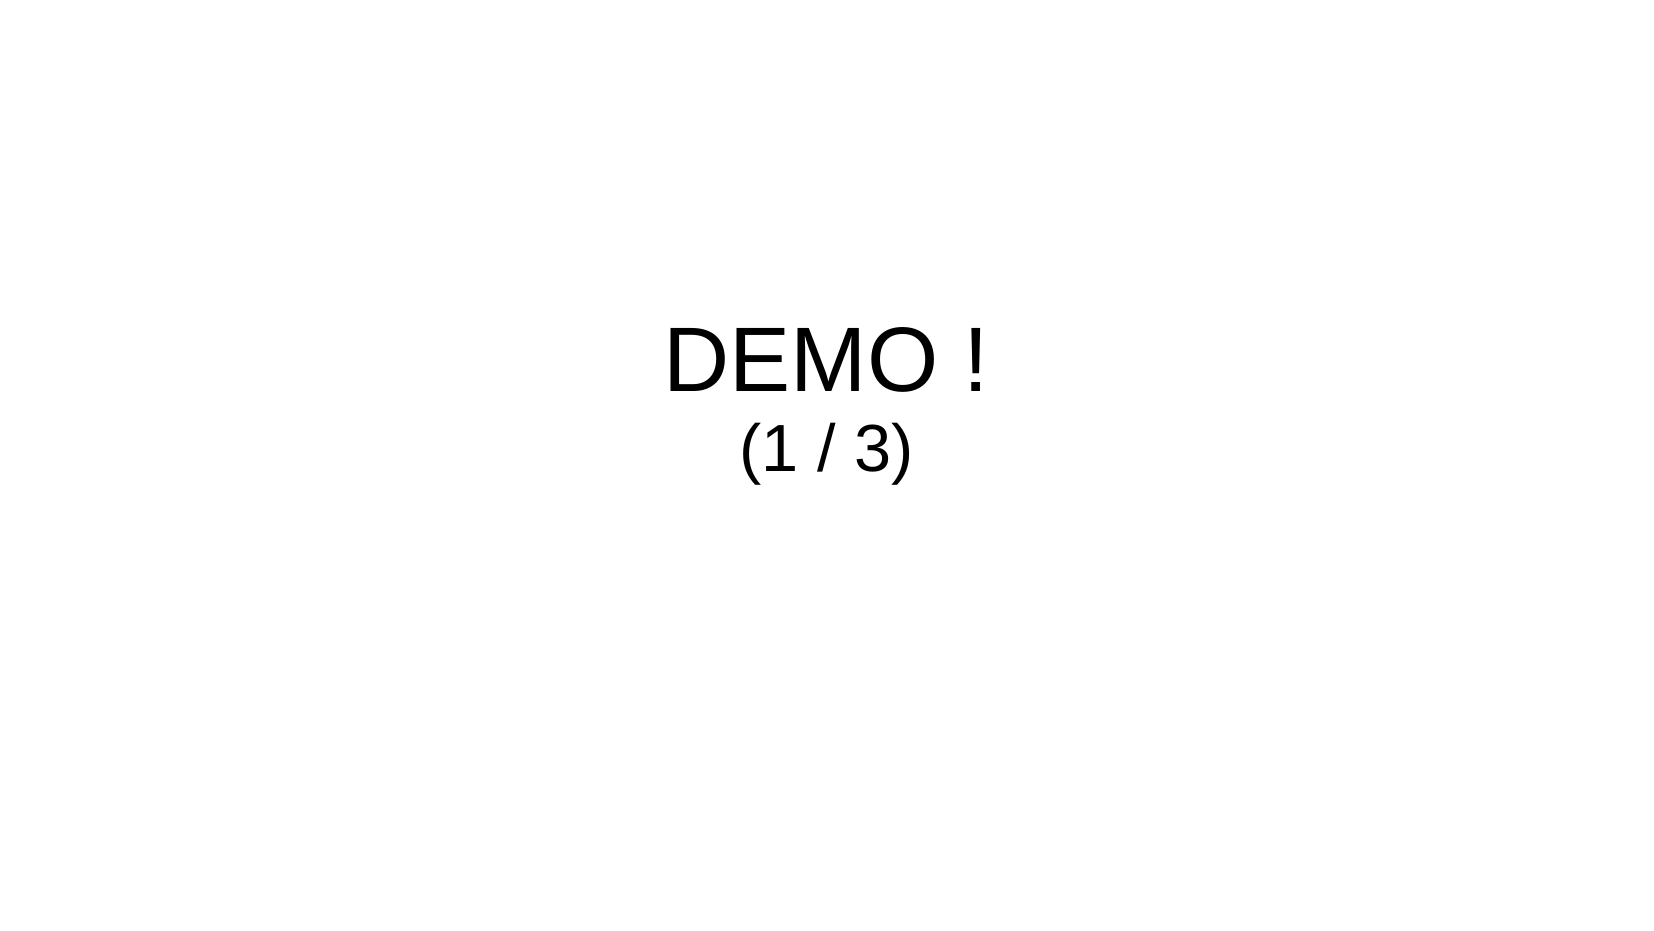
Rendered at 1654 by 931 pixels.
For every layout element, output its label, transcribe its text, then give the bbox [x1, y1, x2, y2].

subtitle DEMO ! (1 / 3) [82, 37, 1571, 757]
